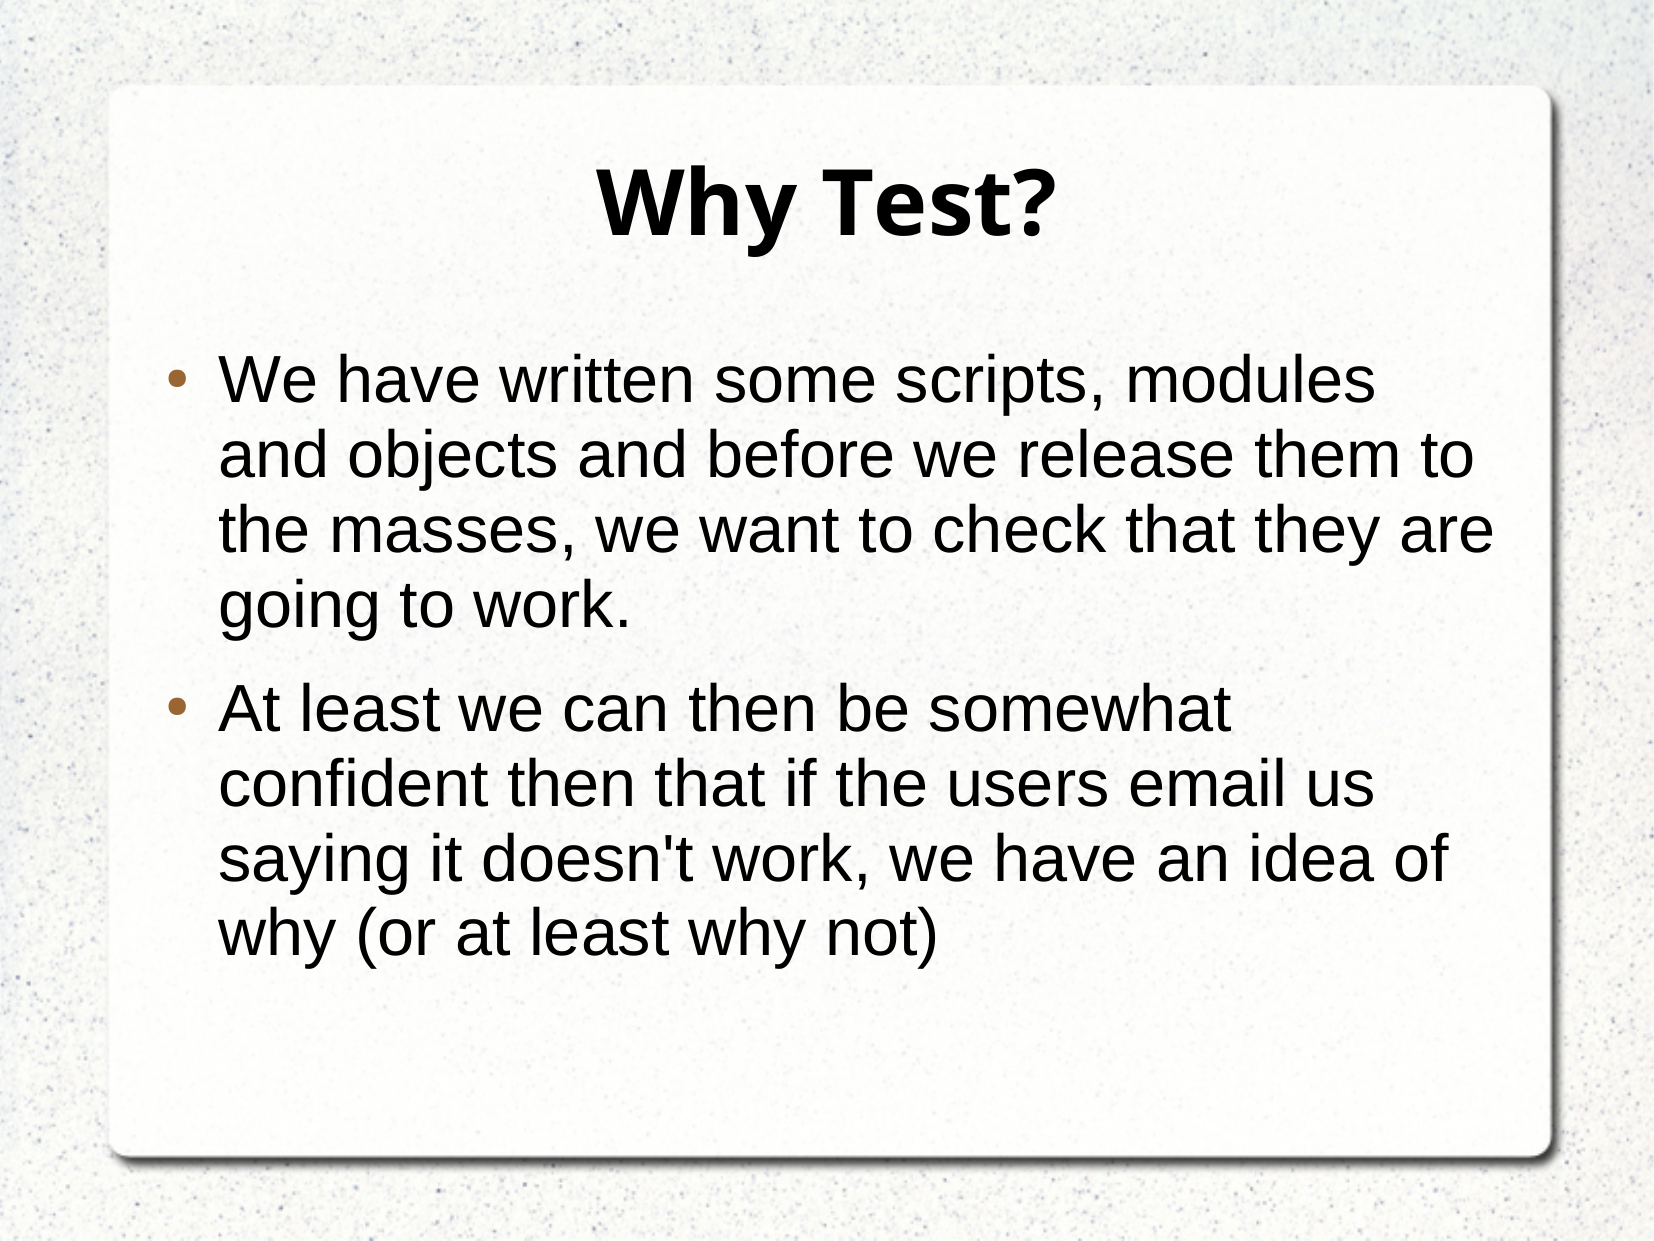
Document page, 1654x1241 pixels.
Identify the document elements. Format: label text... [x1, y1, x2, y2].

title Why Test? [118, 96, 1536, 304]
picture [0, 0, 1654, 1241]
list We have written some scripts, modules and objects and before we release them to the masses, we want to check that they are going to work. At least we can then be somewhat confident then that if the users email us saying it doesn't work, we have an idea of why (or at least why not) [147, 342, 1506, 978]
